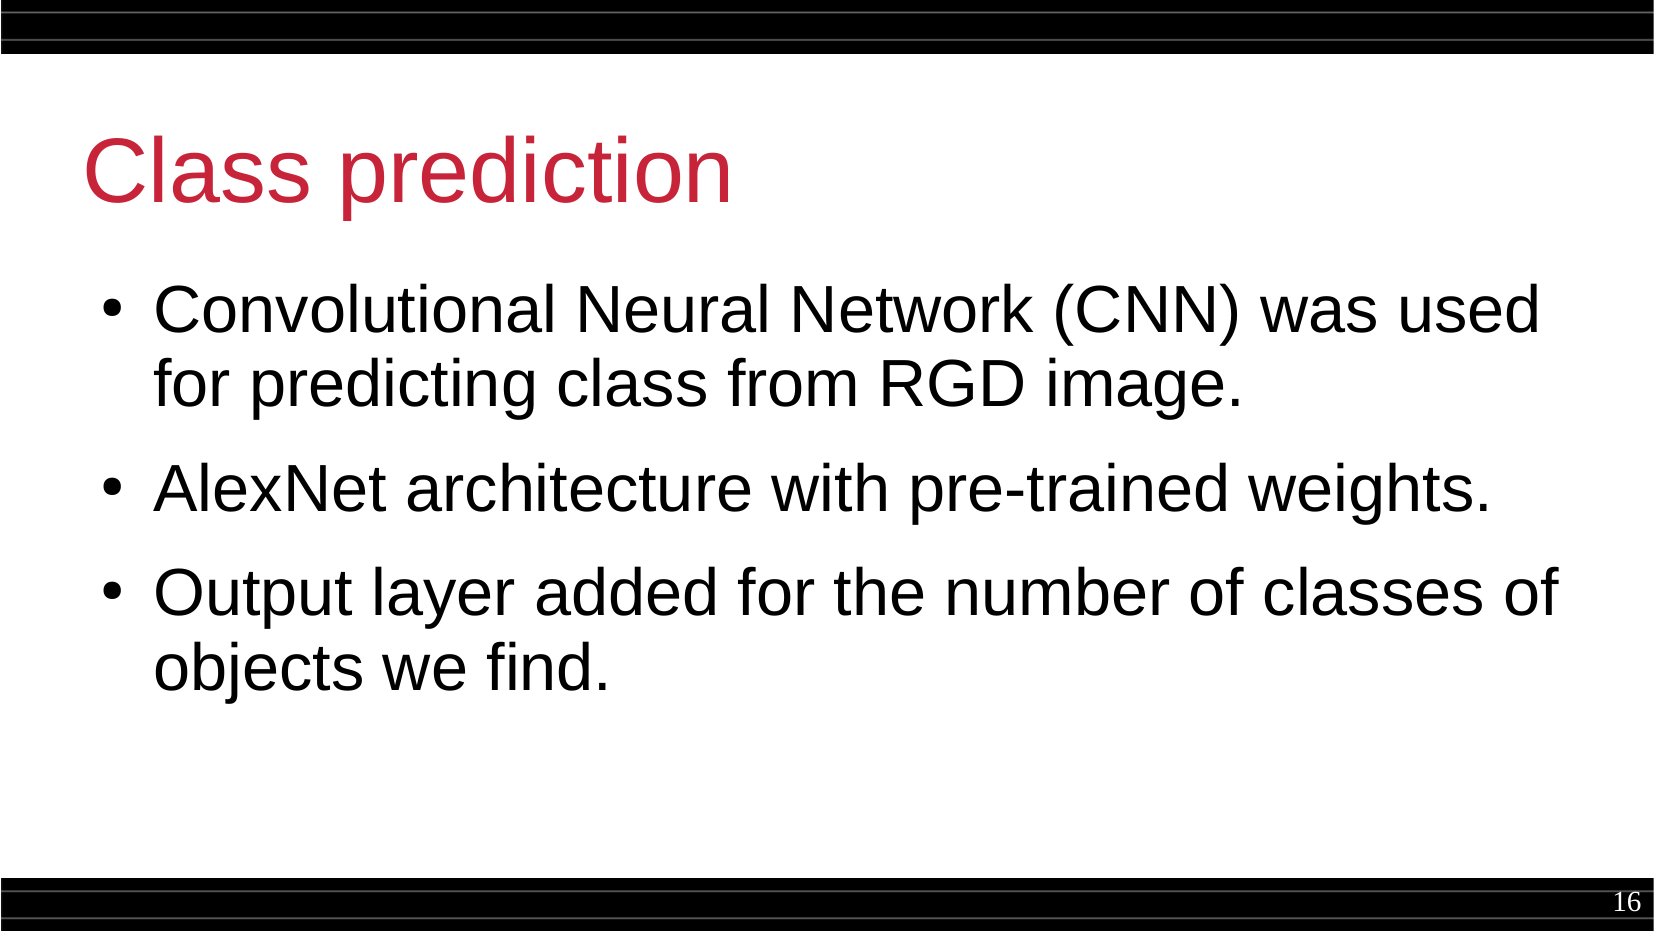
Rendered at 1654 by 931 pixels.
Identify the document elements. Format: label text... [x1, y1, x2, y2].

picture [1, 878, 1654, 931]
title Class prediction [82, 92, 1571, 249]
list Convolutional Neural Network (CNN) was used for predicting class from RGD image. AlexNet architecture with pre-trained weights. Output layer added for the number of classes of objects we find. [82, 271, 1571, 758]
picture [1, 0, 1654, 54]
